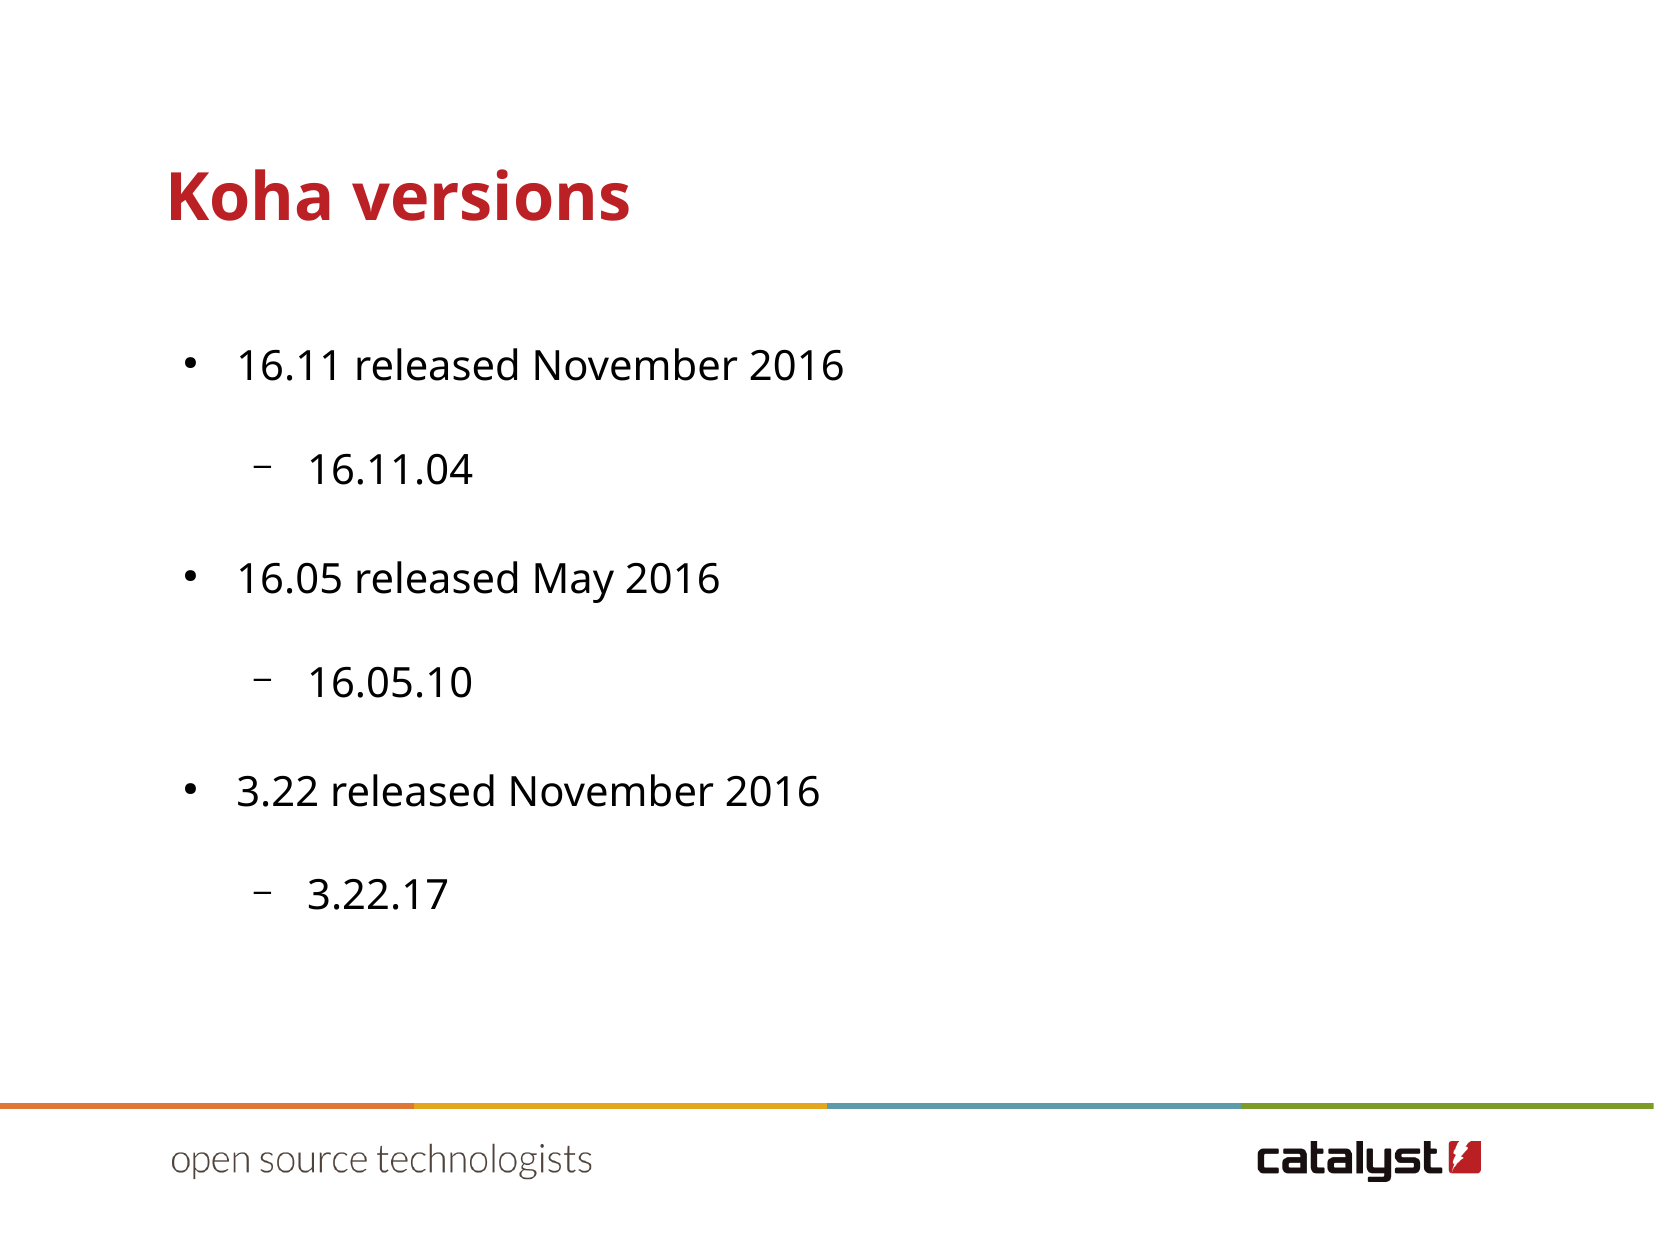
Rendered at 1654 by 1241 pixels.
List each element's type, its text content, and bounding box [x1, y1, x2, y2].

list 16.11 released November 2016 16.11.04 16.05 released May 2016 16.05.10 3.22 released November 2016 3.22.17 [165, 307, 1489, 1027]
picture [0, 1103, 1654, 1182]
title Koha versions [165, 90, 1489, 298]
